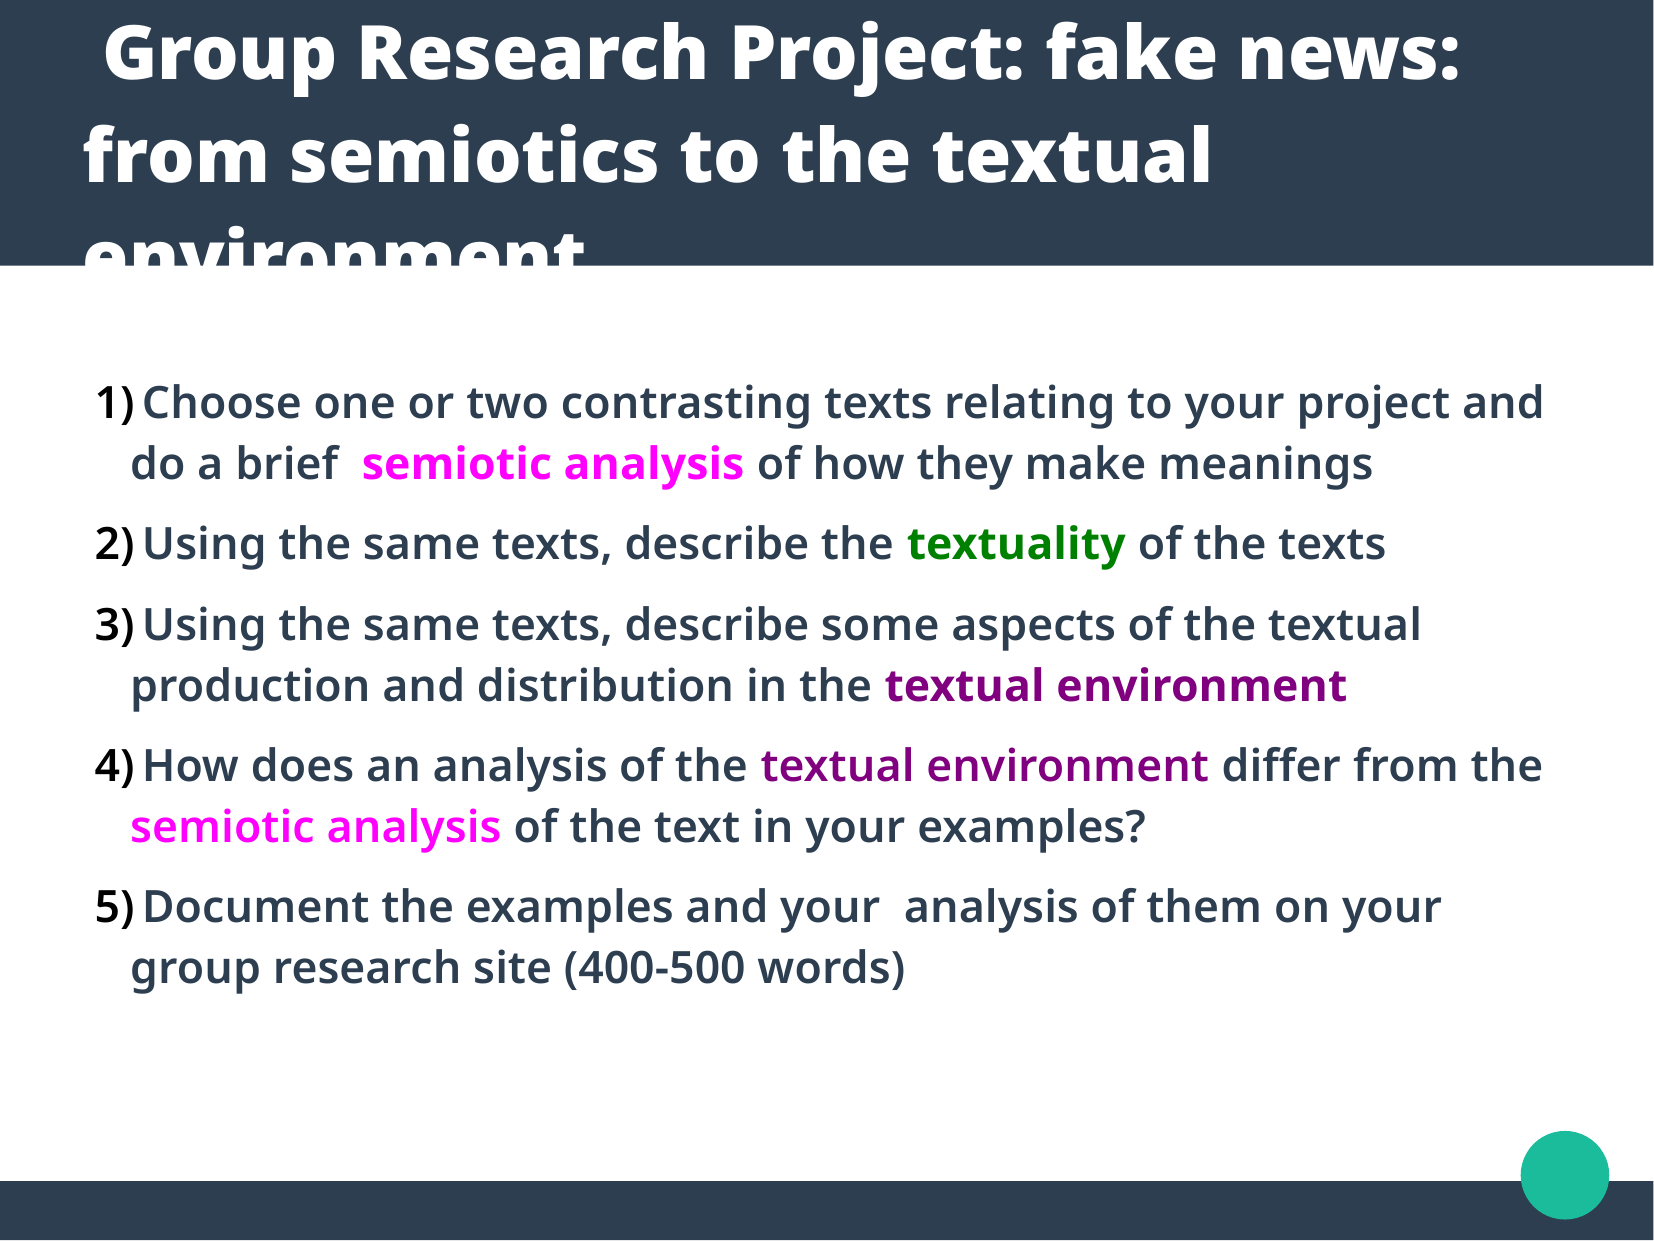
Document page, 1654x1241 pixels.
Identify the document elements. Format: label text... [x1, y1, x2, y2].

title Group Research Project: fake news: from semiotics to the textual environment [82, 22, 1571, 284]
list Choose one or two contrasting texts relating to your project and do a brief semiotic analysis of how they make meanings Using the same texts, describe the textuality of the texts Using the same texts, describe some aspects of the textual production and distribution in the textual environment How does an analysis of the textual environment differ from the semiotic analysis of the text in your examples? Document the examples and your analysis of them on your group research site (400-500 words) [82, 290, 1571, 1010]
